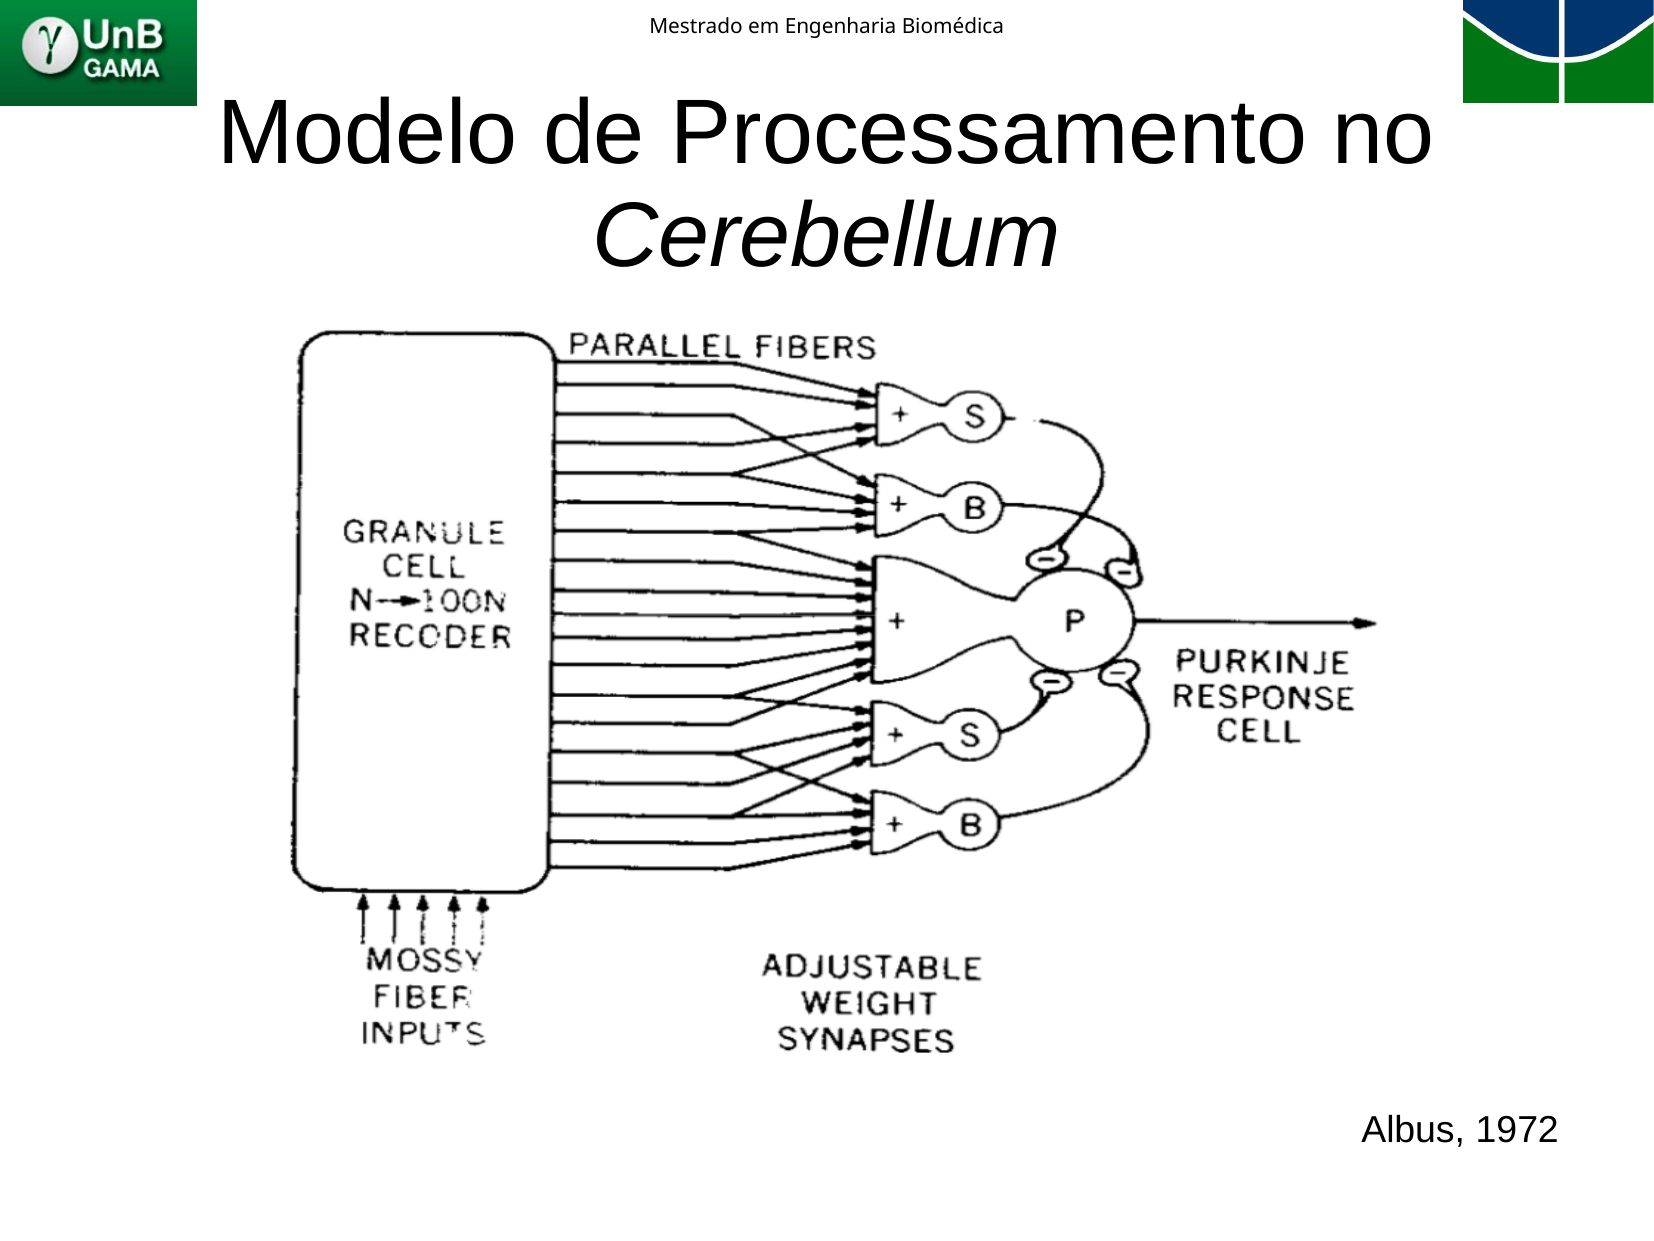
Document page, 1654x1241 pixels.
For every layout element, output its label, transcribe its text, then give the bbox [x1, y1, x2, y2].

picture [1463, 0, 1654, 80]
picture [0, 0, 197, 80]
text_box Albus, 1972 [1346, 1100, 1574, 1158]
title Modelo de Processamento no Cerebellum [0, 80, 1654, 286]
picture [195, 302, 1444, 1066]
